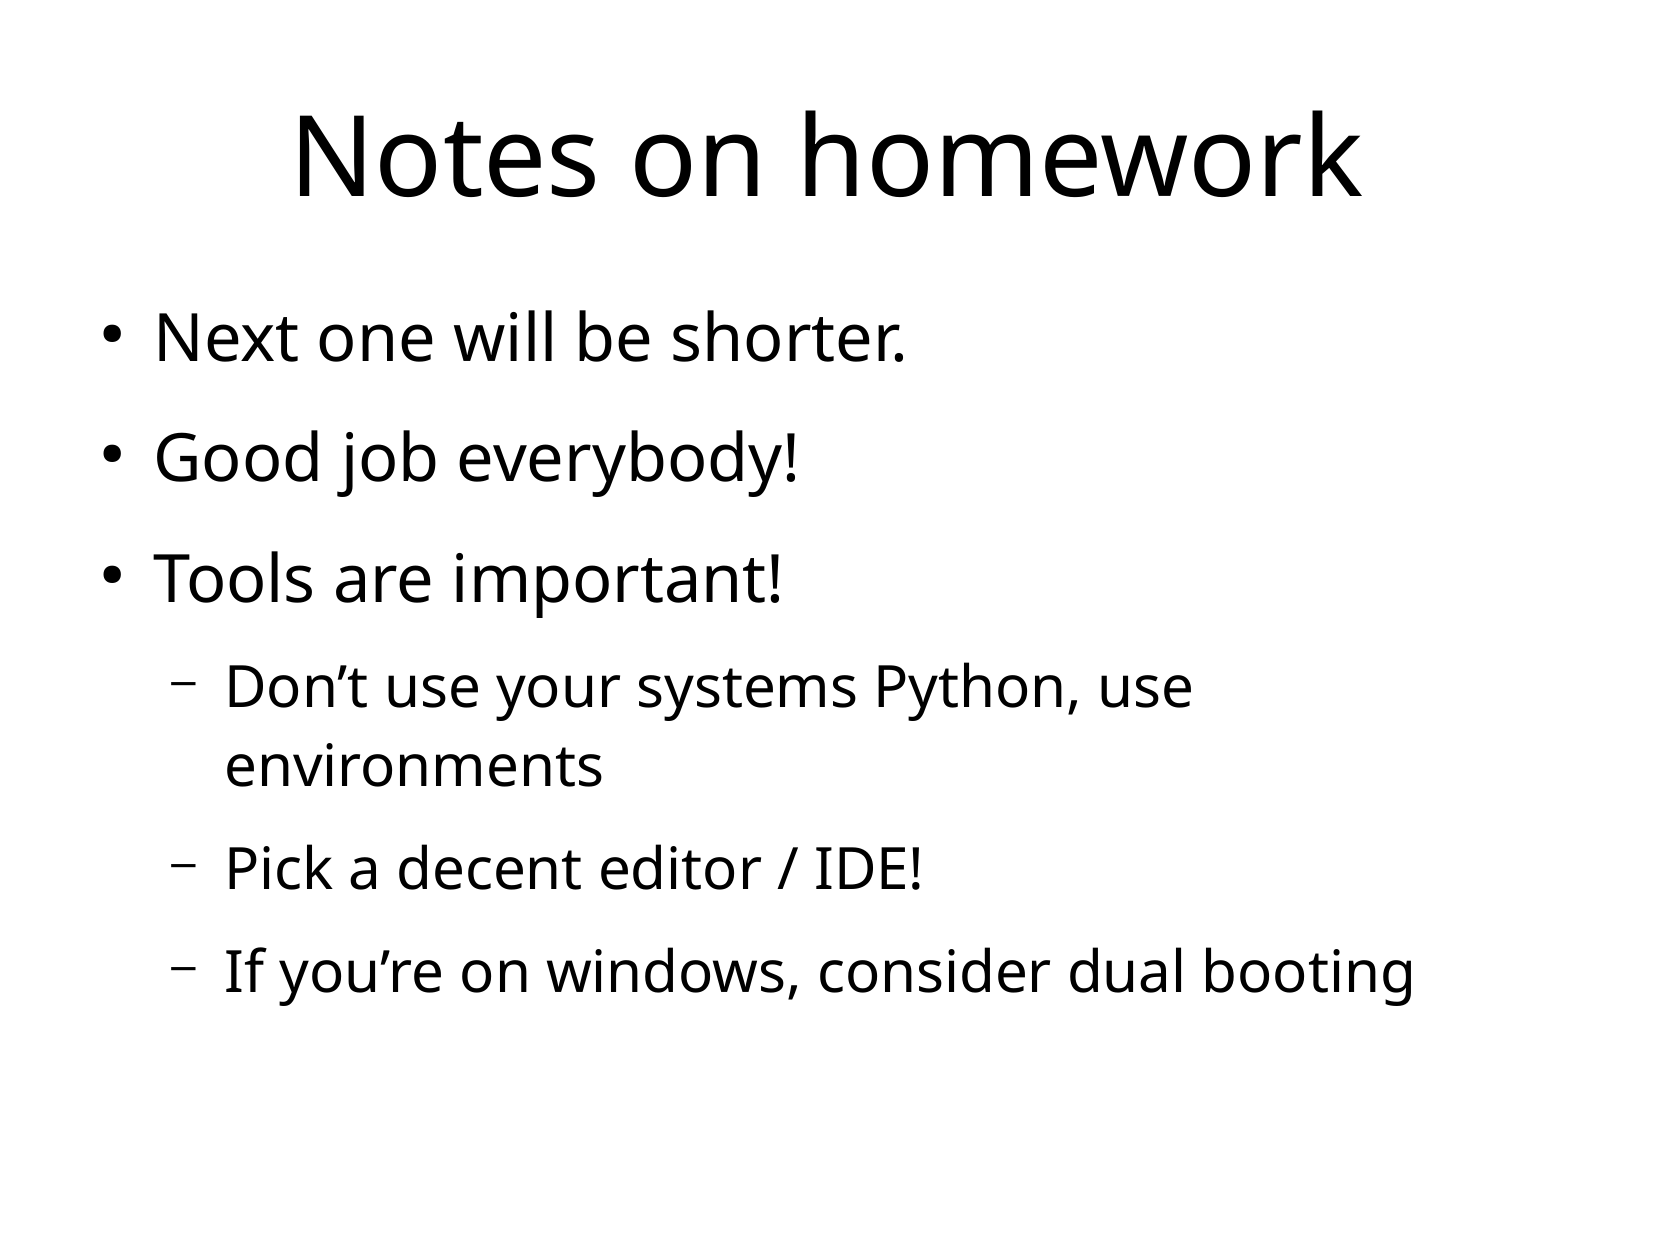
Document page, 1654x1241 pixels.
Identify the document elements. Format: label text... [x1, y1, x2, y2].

list Next one will be shorter. Good job everybody! Tools are important! Don’t use your systems Python, use environments Pick a decent editor / IDE! If you’re on windows, consider dual booting [82, 290, 1571, 1010]
title Notes on homework [82, 49, 1571, 257]
